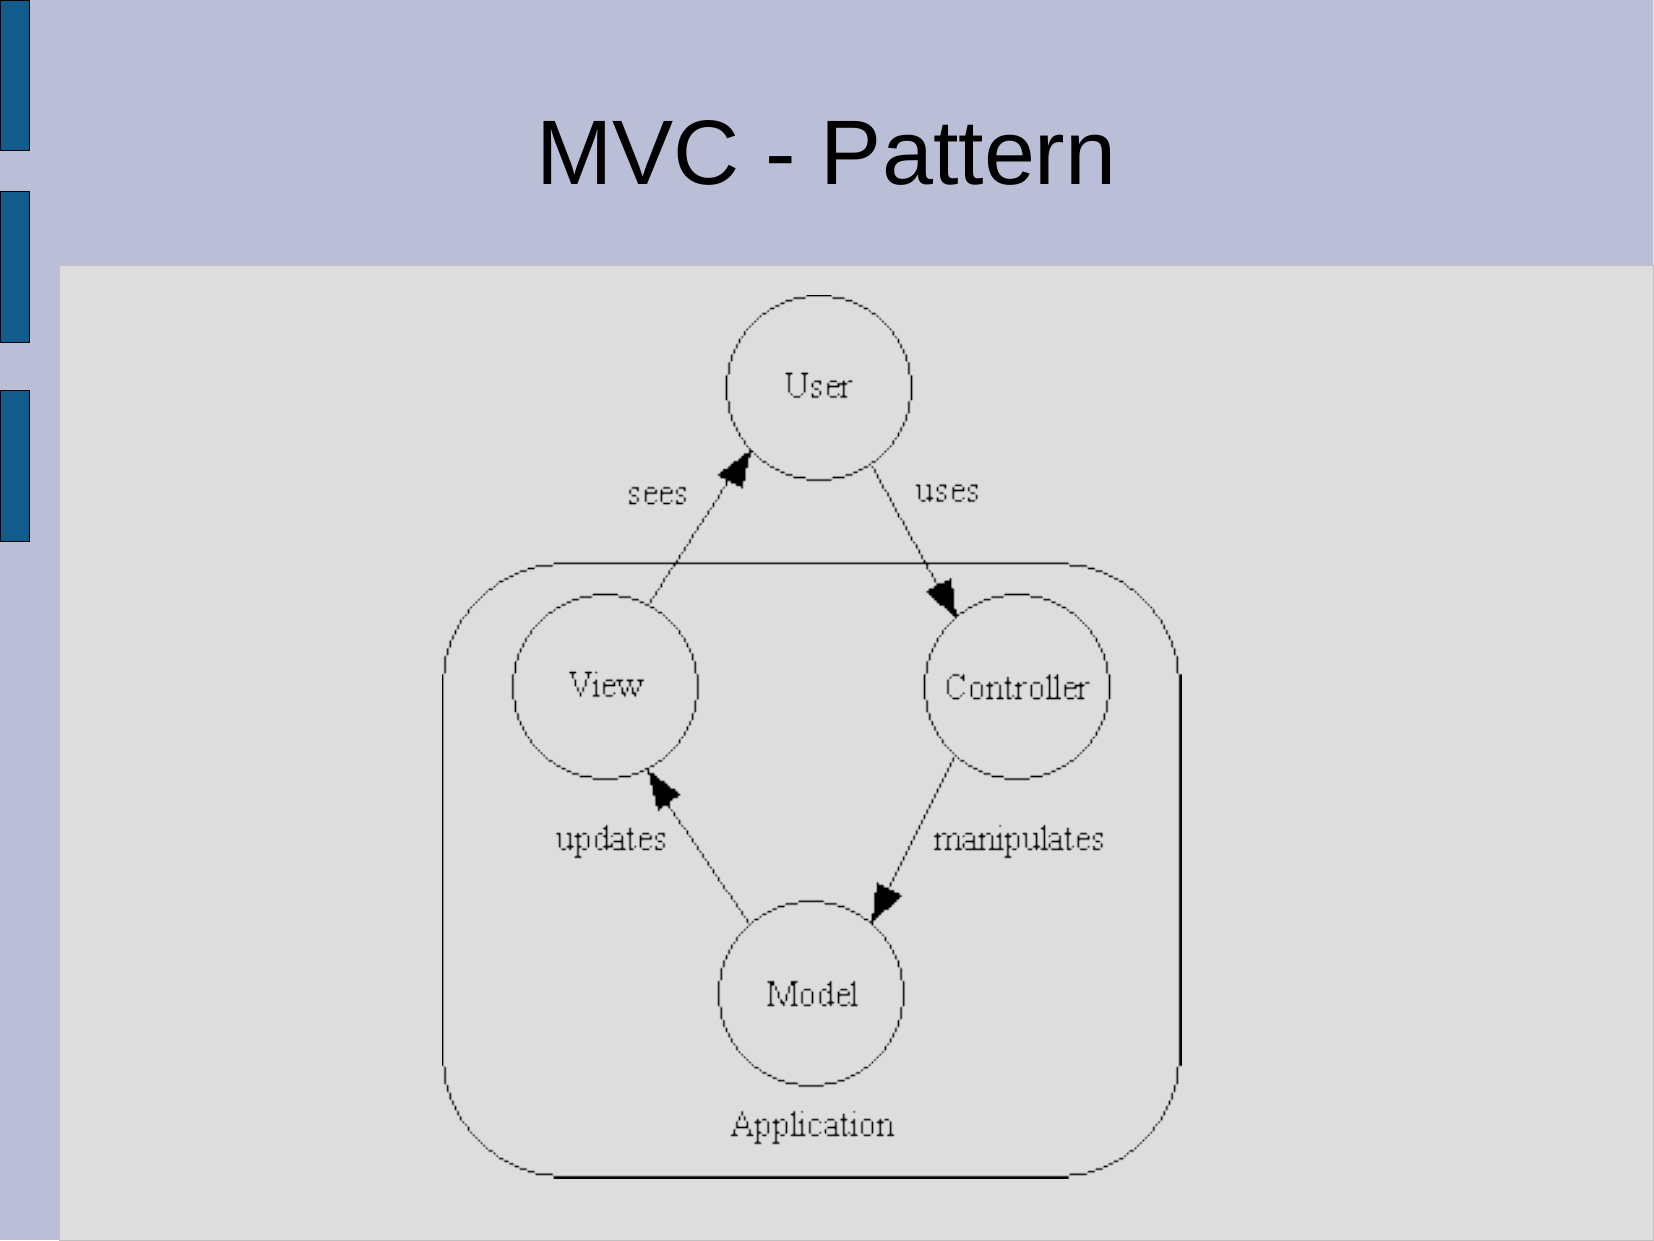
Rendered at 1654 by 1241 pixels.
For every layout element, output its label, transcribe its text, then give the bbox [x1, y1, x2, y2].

title MVC - Pattern [82, 56, 1571, 250]
picture [442, 295, 1182, 1180]
